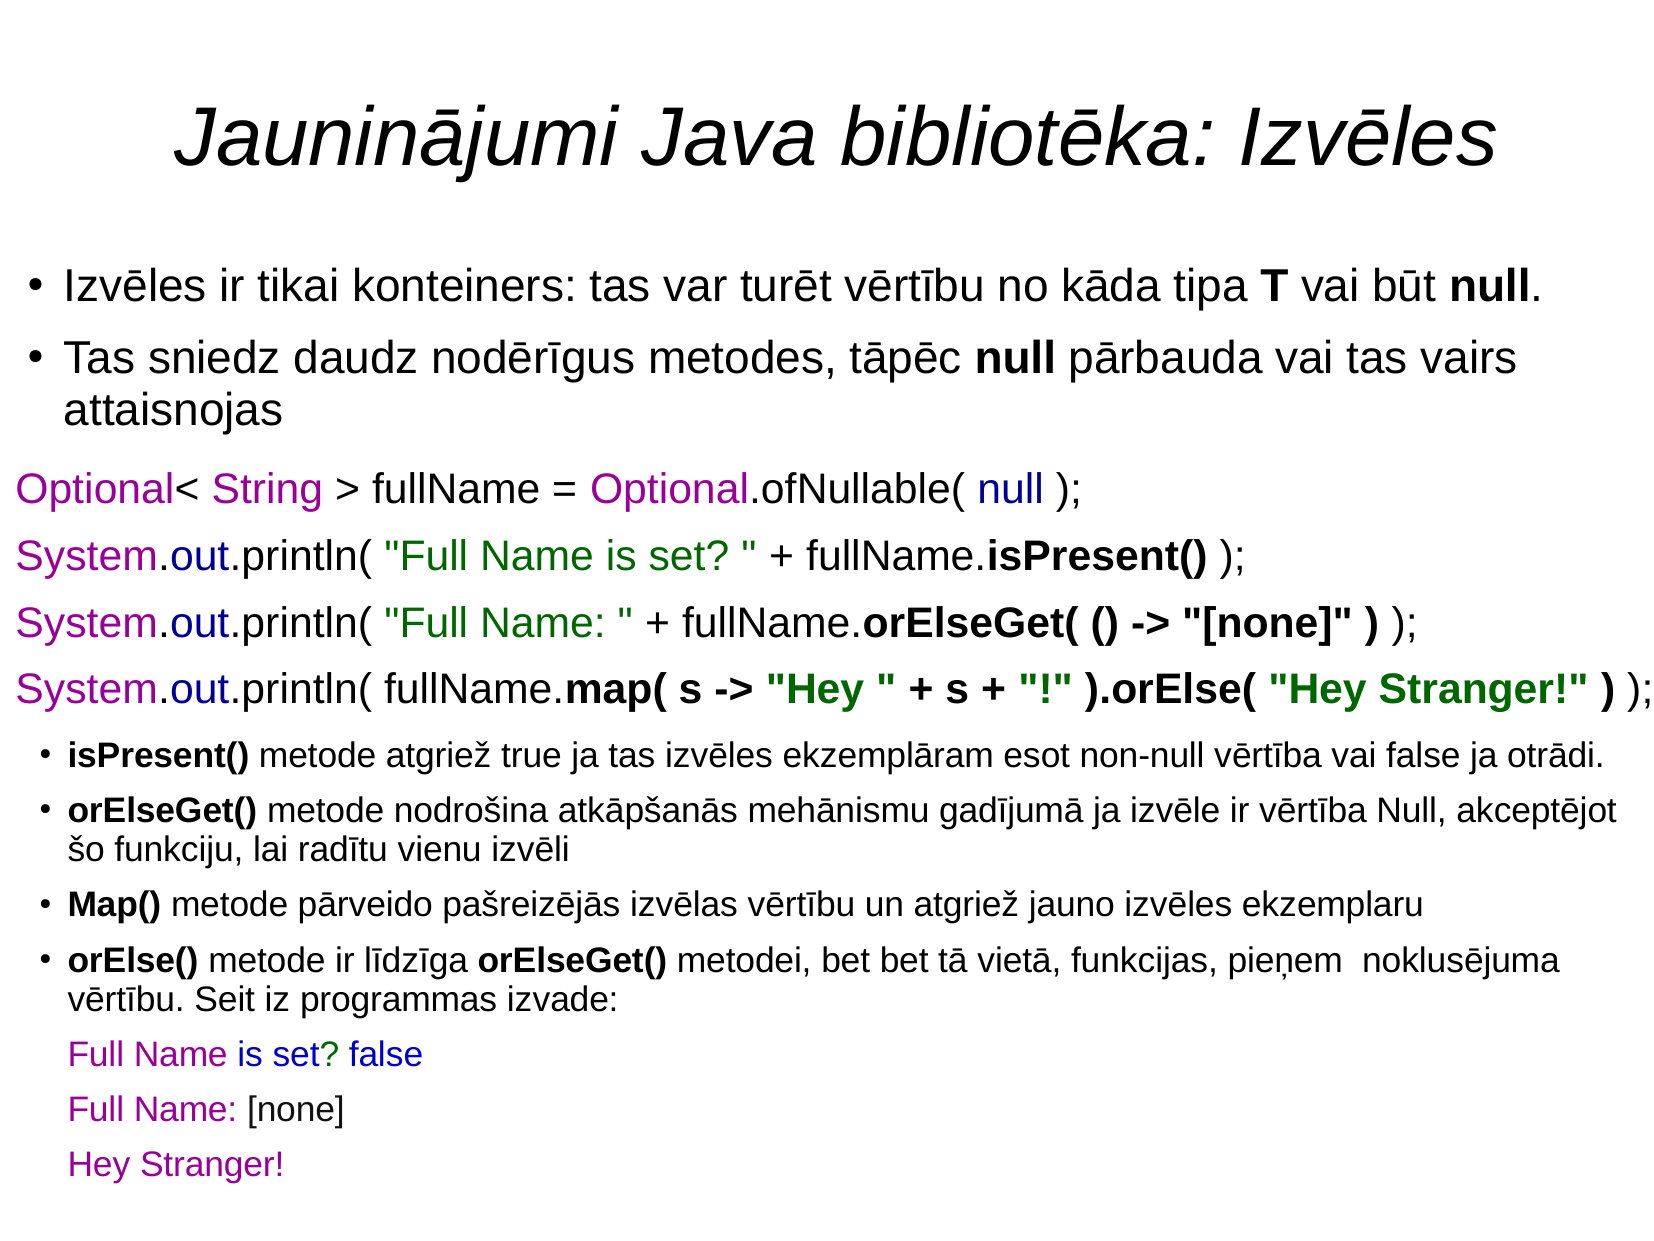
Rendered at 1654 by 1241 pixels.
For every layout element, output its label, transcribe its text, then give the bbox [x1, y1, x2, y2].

list isPresent() metode atgriež true ja tas izvēles ekzemplāram esot non-null vērtība vai false ja otrādi. orElseGet() metode nodrošina atkāpšanās mehānismu gadījumā ja izvēle ir vērtība Null, akceptējot šo funkciju, lai radītu vienu izvēli Map() metode pārveido pašreizējās izvēlas vērtību un atgriež jauno izvēles ekzemplaru orElse() metode ir līdzīga orElseGet() metodei, bet bet tā vietā, funkcijas, pieņem noklusējuma vērtību. Seit iz programmas izvade: Full Name is set? false Full Name: [none] Hey Stranger! [30, 735, 1621, 1231]
list Izvēles ir tikai konteiners: tas var turēt vērtību no kāda tipa T vai būt null. Tas sniedz daudz nodērīgus metodes, tāpēc null pārbauda vai tas vairs attaisnojas [15, 260, 1553, 465]
list Optional< String > fullName = Optional.ofNullable( null ); System.out.println( "Full Name is set? " + fullName.isPresent() ); System.out.println( "Full Name: " + fullName.orElseGet( () -> "[none]" ) ); System.out.println( fullName.map( s -> "Hey " + s + "!" ).orElse( "Hey Stranger!" ) ); [0, 465, 1654, 721]
title Jauninājumi Java bibliotēka: Izvēles [75, 32, 1564, 241]
